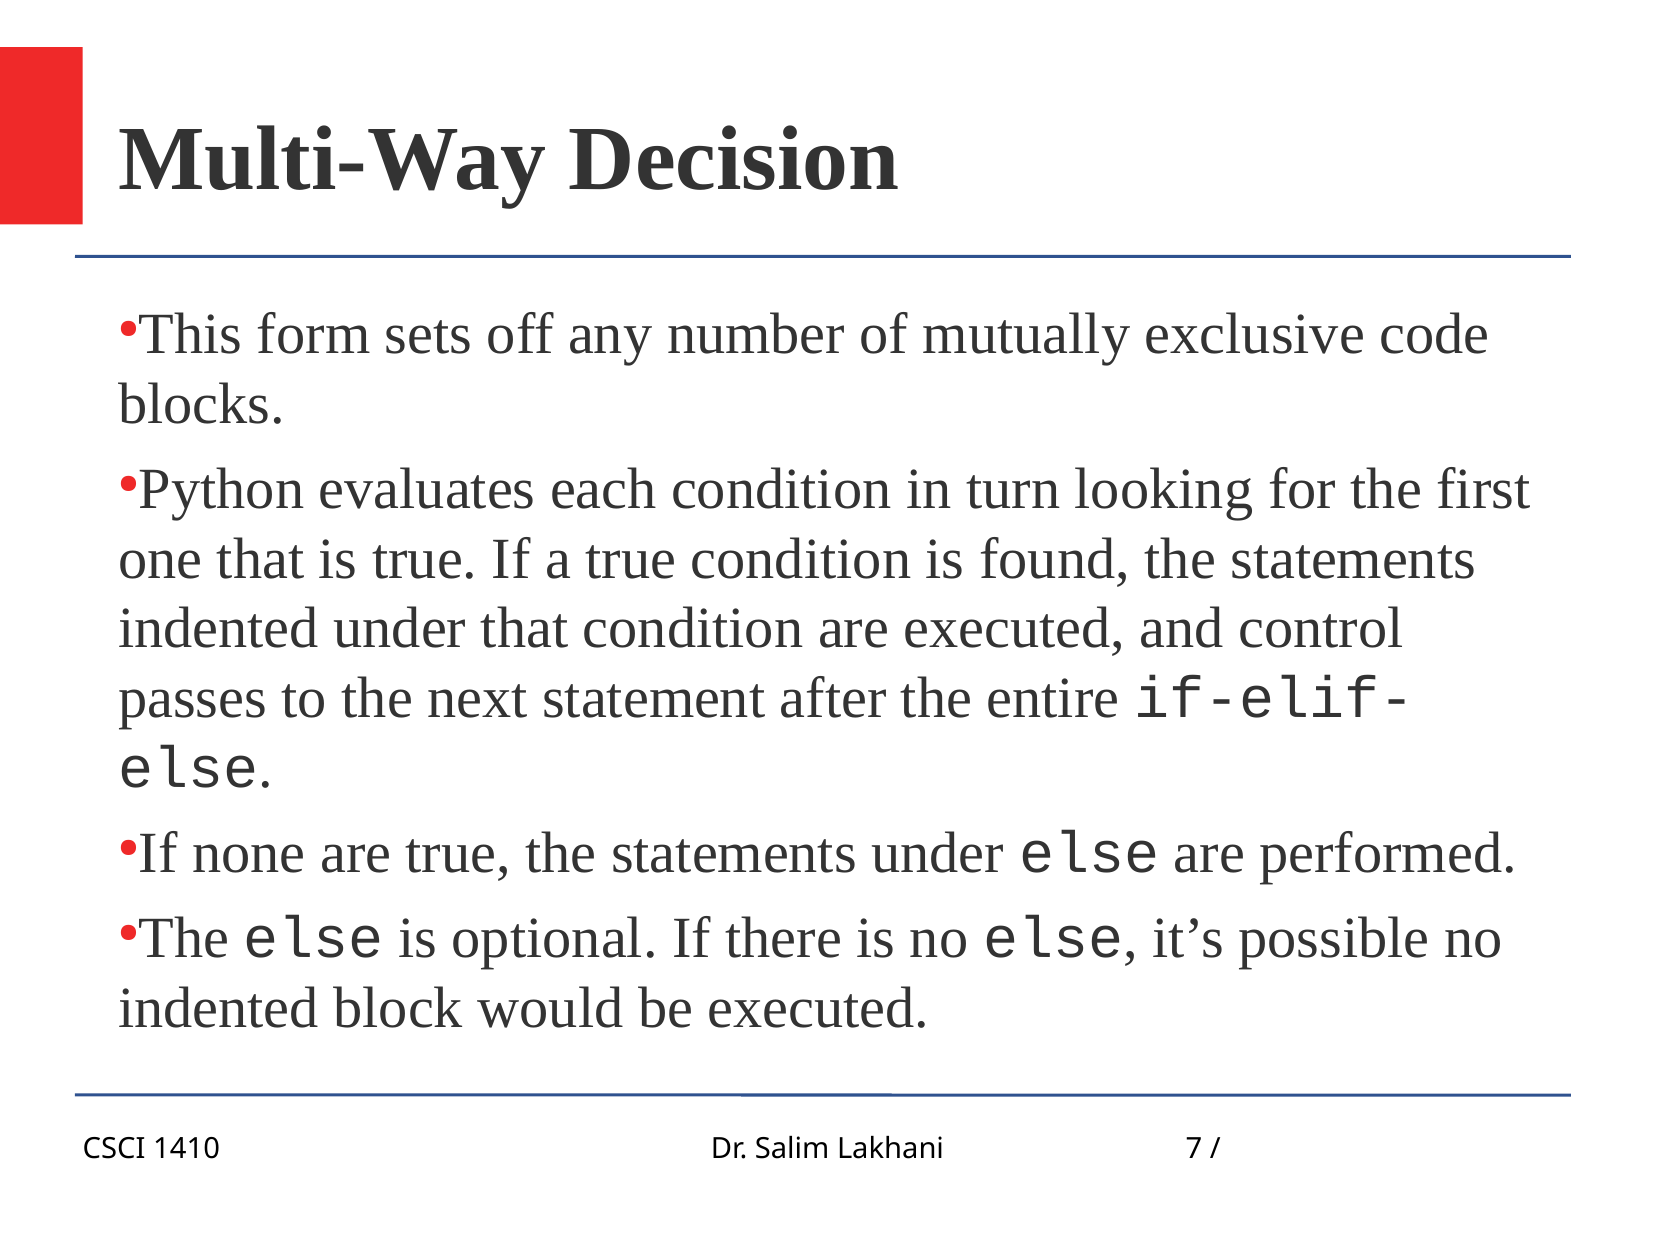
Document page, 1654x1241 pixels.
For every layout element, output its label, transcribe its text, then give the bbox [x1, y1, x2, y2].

text_box / [1185, 1129, 1571, 1216]
text_box CSCI 1410 [82, 1129, 468, 1216]
title Multi-Way Decision [118, 49, 1571, 257]
text_box Dr. Salim Lakhani [565, 1129, 1090, 1216]
list This form sets off any number of mutually exclusive code blocks. Python evaluates each condition in turn looking for the first one that is true. If a true condition is found, the statements indented under that condition are executed, and control passes to the next statement after the entire if-elif-else. If none are true, the statements under else are performed. The else is optional. If there is no else, it’s possible no indented block would be executed. [118, 295, 1536, 1080]
